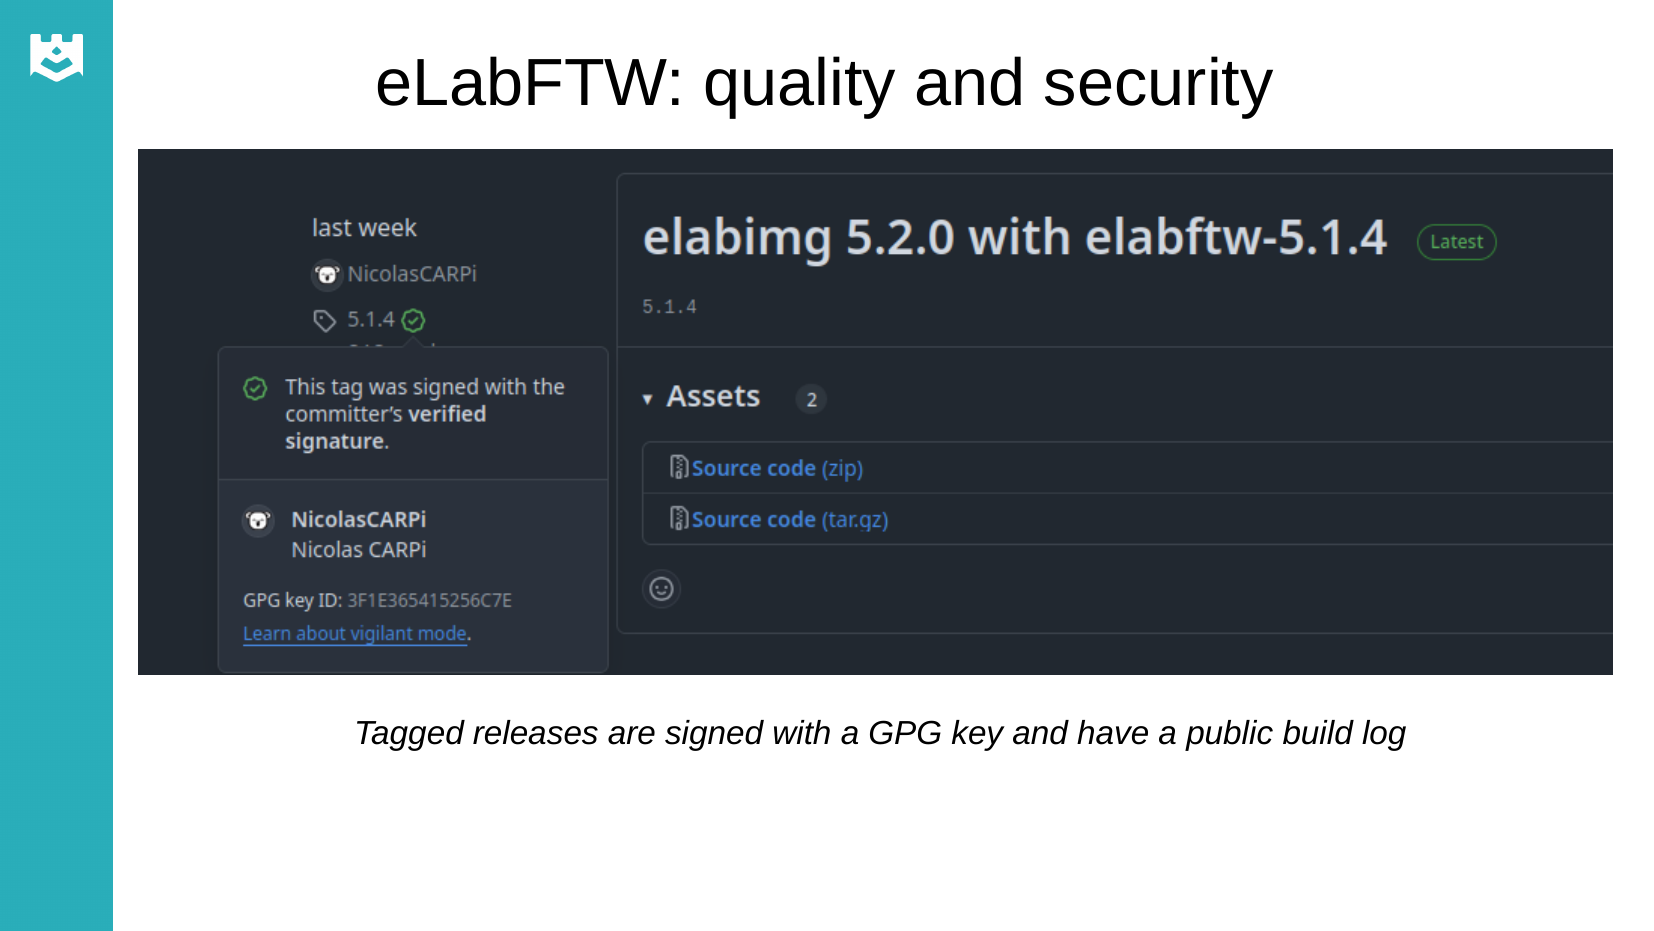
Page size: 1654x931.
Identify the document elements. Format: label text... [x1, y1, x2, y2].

picture [0, 0, 113, 931]
text_box Tagged releases are signed with a GPG key and have a public build log [150, 707, 1613, 788]
text_box eLabFTW: quality and security [113, 37, 1651, 188]
picture [138, 149, 1613, 676]
